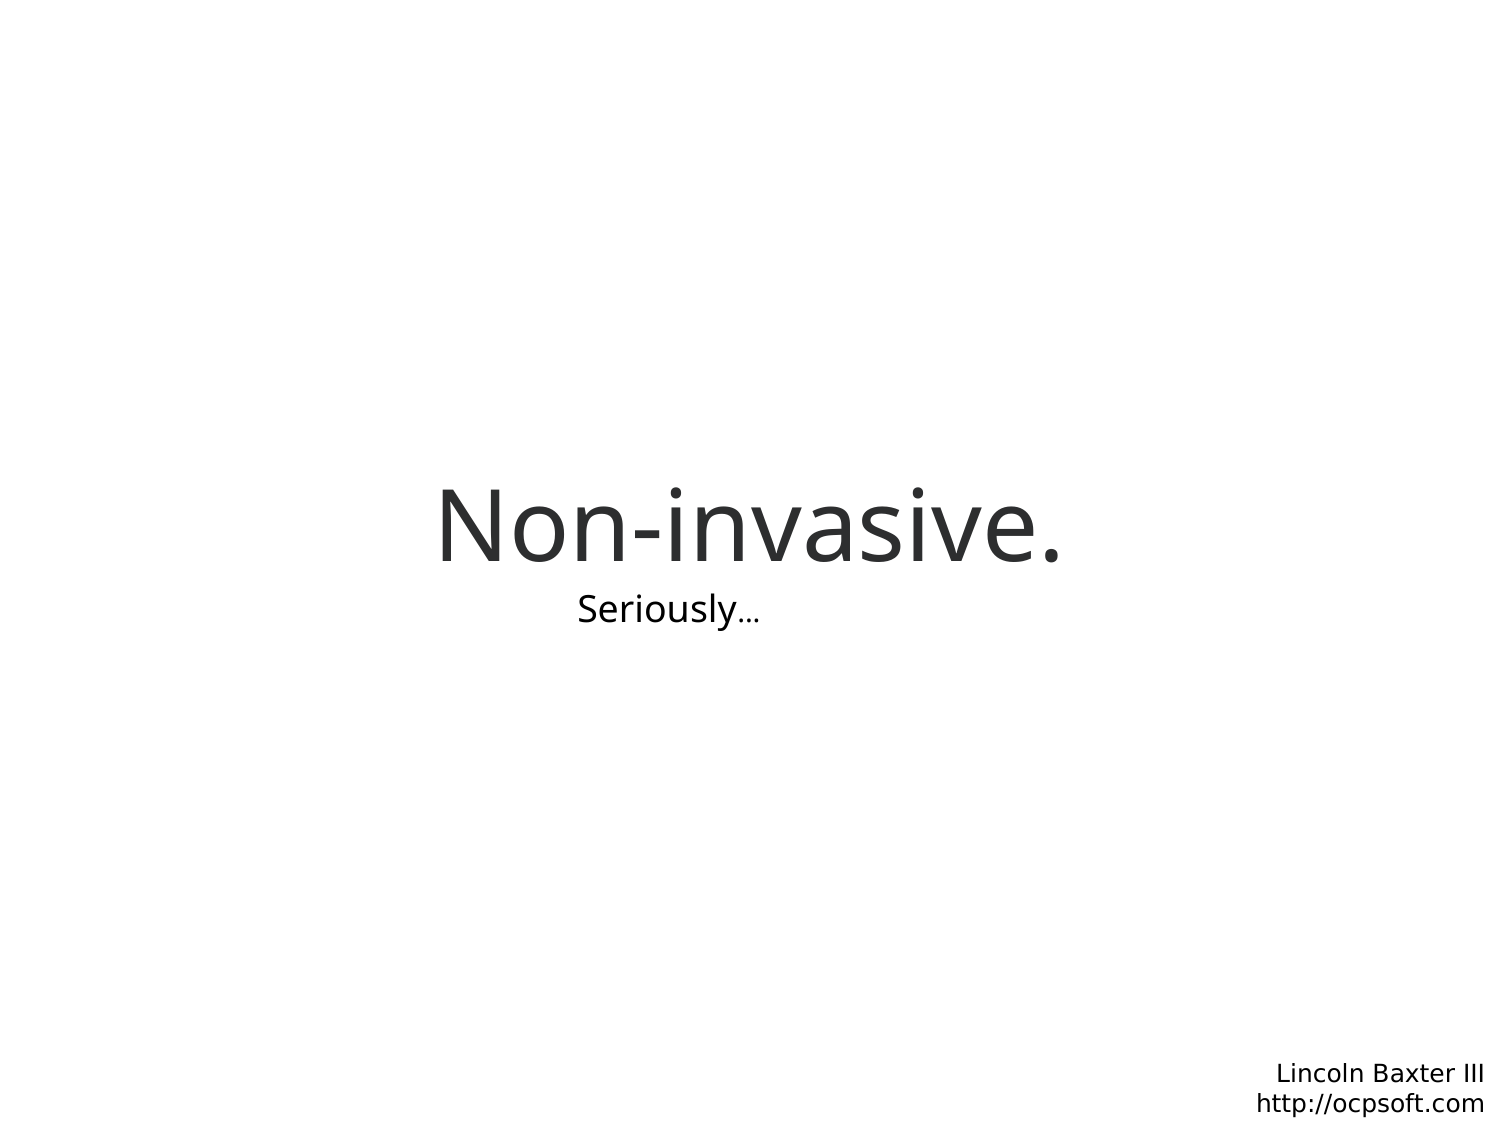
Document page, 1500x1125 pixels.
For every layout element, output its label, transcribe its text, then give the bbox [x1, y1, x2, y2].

subtitle Non-invasive. [75, 112, 1425, 931]
text_box Seriously... [562, 577, 938, 638]
